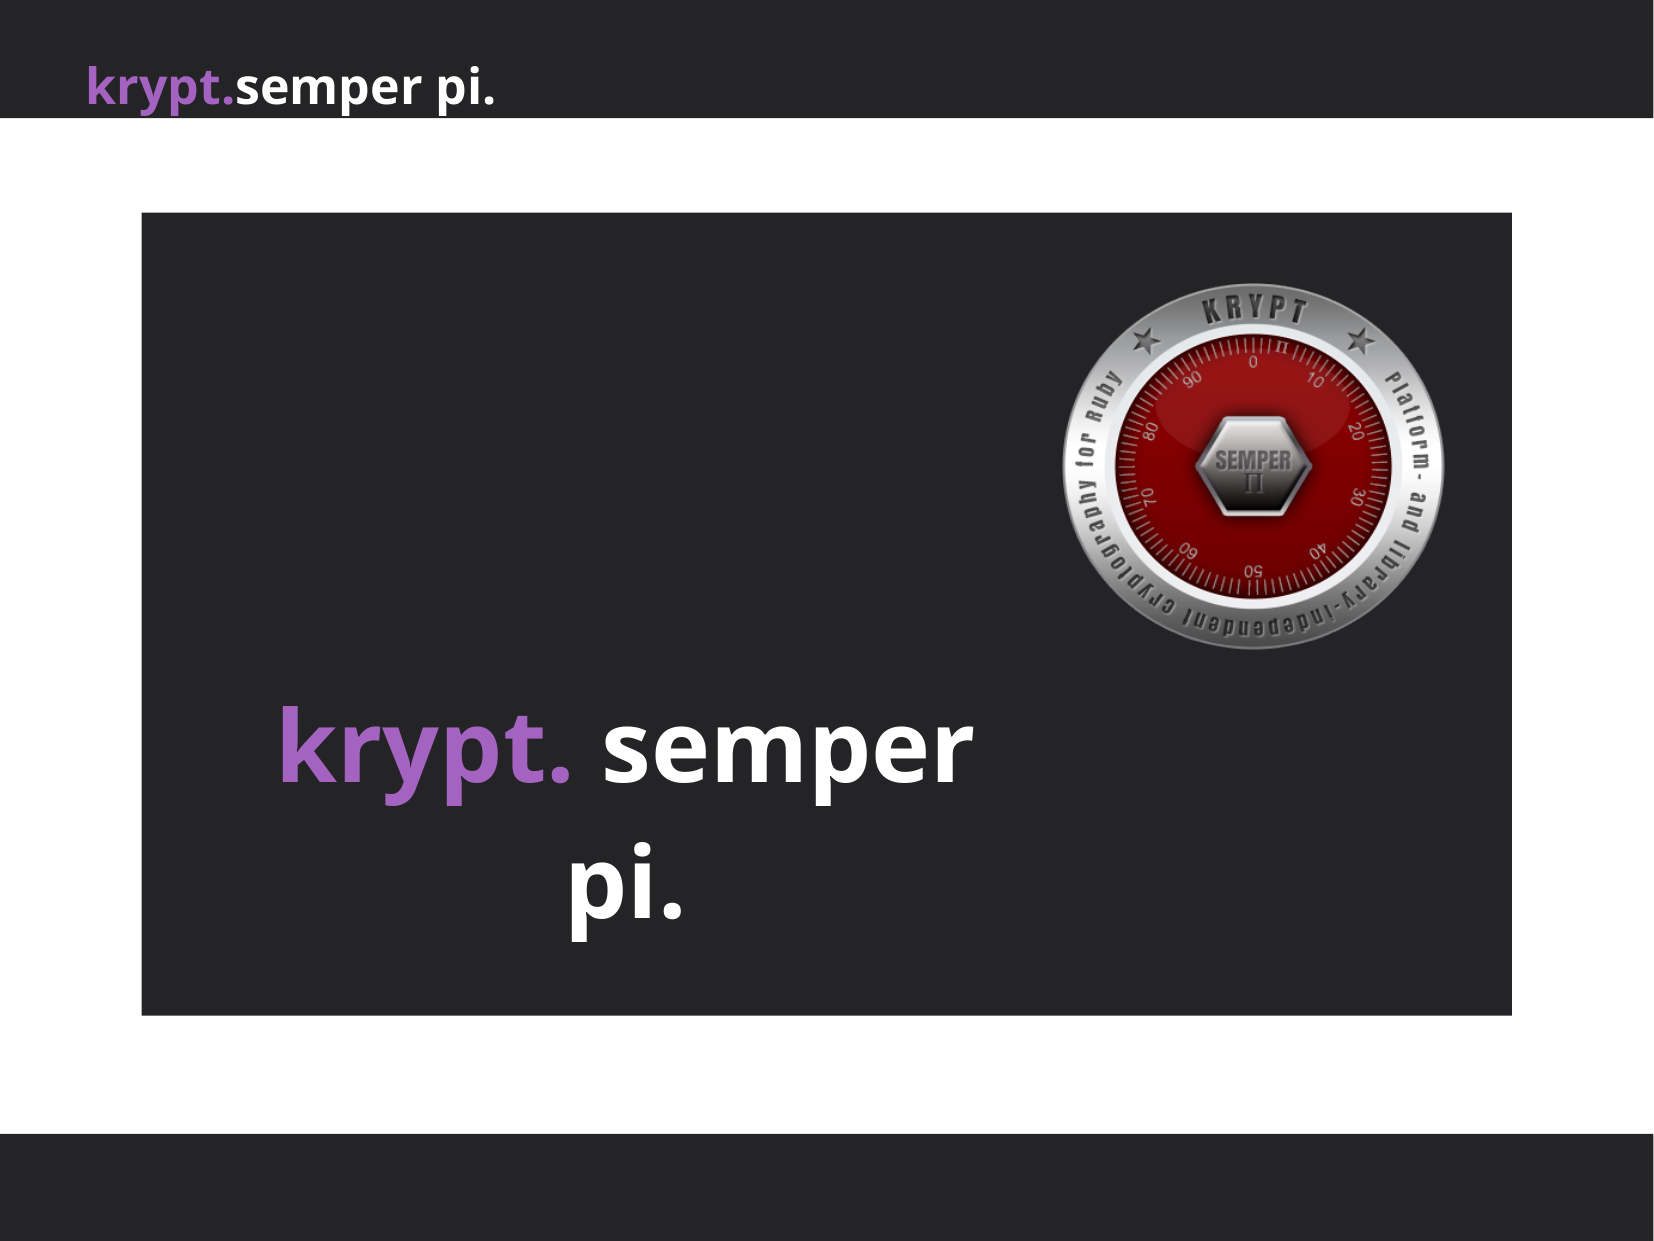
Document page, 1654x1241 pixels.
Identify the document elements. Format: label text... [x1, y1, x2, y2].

text_box krypt. semper pi. [212, 668, 1040, 804]
text_box [0, 0, 1654, 119]
text_box [0, 1133, 1654, 1241]
picture [1062, 283, 1445, 650]
text_box krypt.semper pi. [70, 43, 544, 119]
text_box [141, 212, 1512, 1016]
